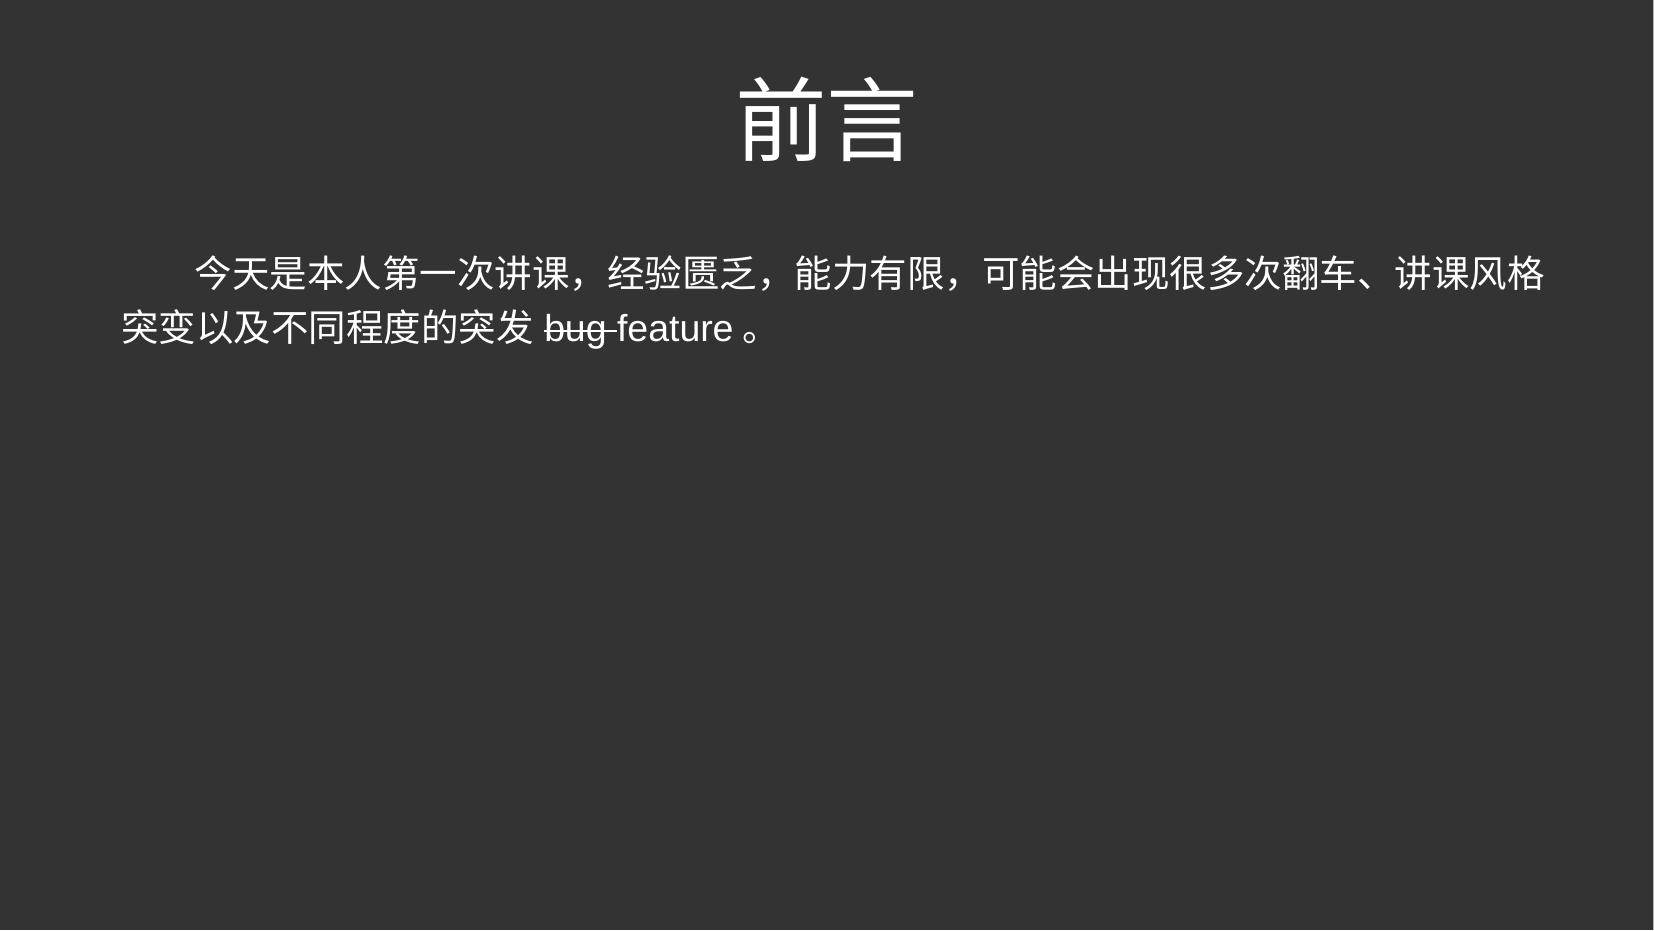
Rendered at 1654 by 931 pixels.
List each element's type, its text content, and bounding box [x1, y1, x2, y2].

text_box 今天是本人第一次讲课，经验匮乏，能力有限，可能会出现很多次翻车、讲课风格突变以及不同程度的突发bug feature。 [106, 236, 1595, 418]
title 前言 [82, 37, 1571, 193]
